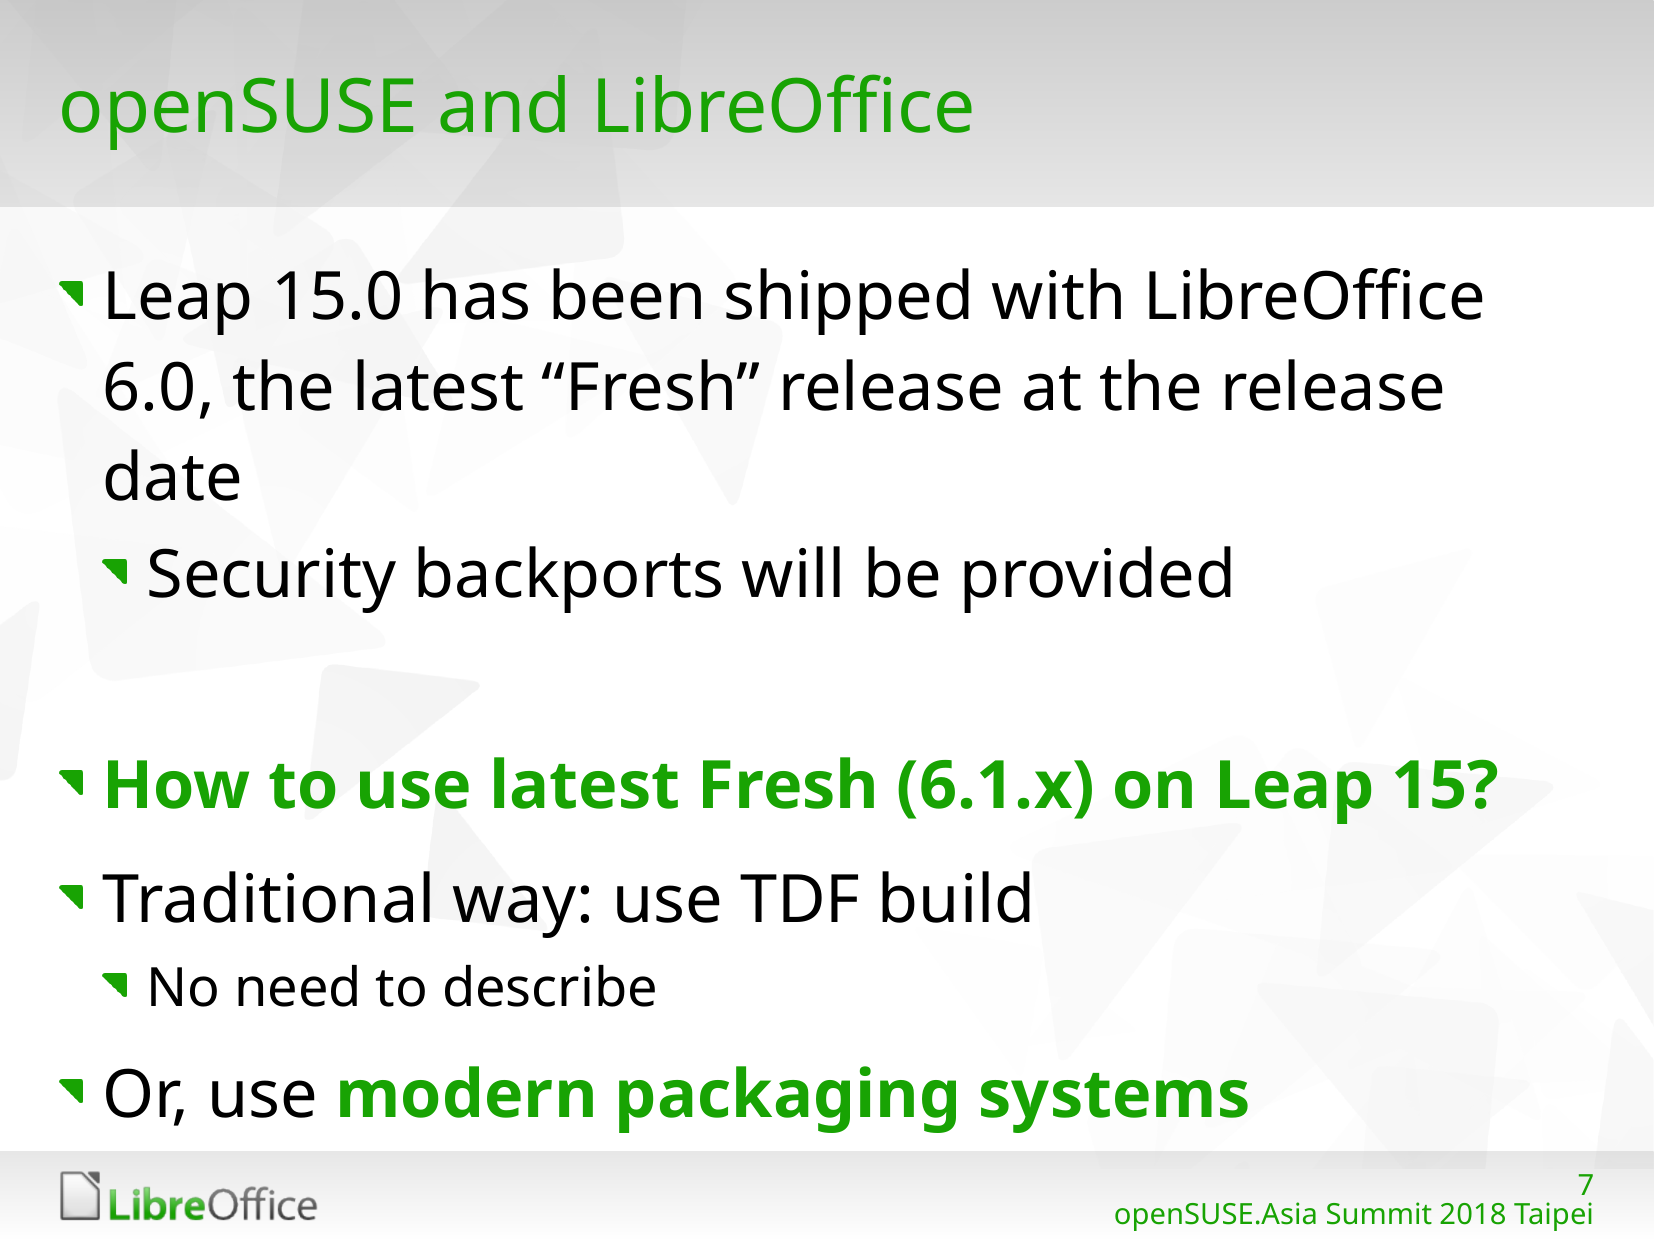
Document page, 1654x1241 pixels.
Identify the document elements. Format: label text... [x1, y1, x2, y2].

title openSUSE and LibreOffice [59, 29, 1595, 178]
picture [41, 1152, 337, 1240]
picture [915, 548, 1654, 1169]
picture [0, 0, 783, 931]
list Leap 15.0 has been shipped with LibreOffice 6.0, the latest “Fresh” release at the release date Security backports will be provided How to use latest Fresh (6.1.x) on Leap 15? Traditional way: use TDF build No need to describe Or, use modern packaging systems [59, 248, 1595, 1126]
